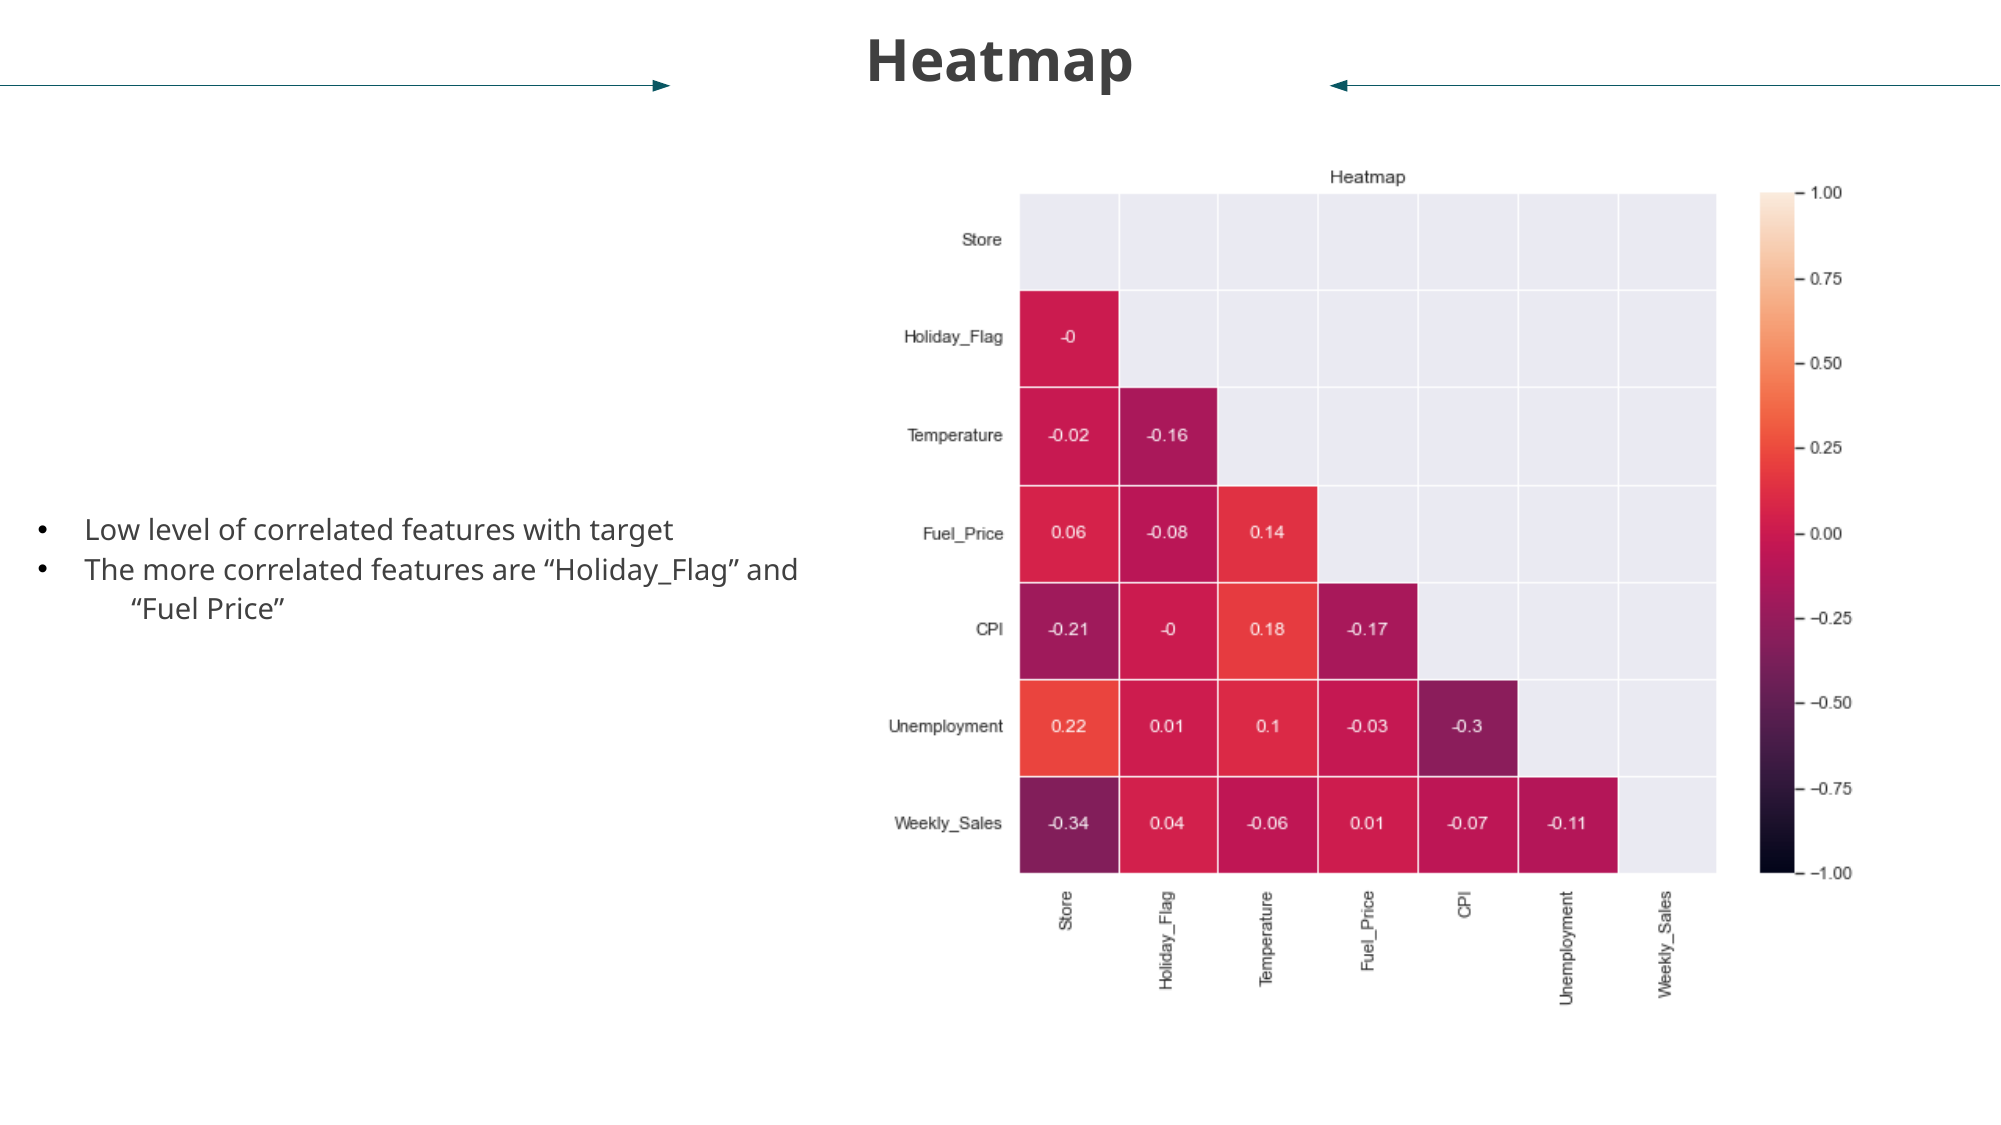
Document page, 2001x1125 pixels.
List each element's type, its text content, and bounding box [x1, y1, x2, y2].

text_box Low level of correlated features with target The more correlated features are “Holiday_Flag” and “Fuel Price” [38, 507, 849, 626]
picture [881, 163, 1862, 1014]
text_box Heatmap [37, 31, 1963, 159]
